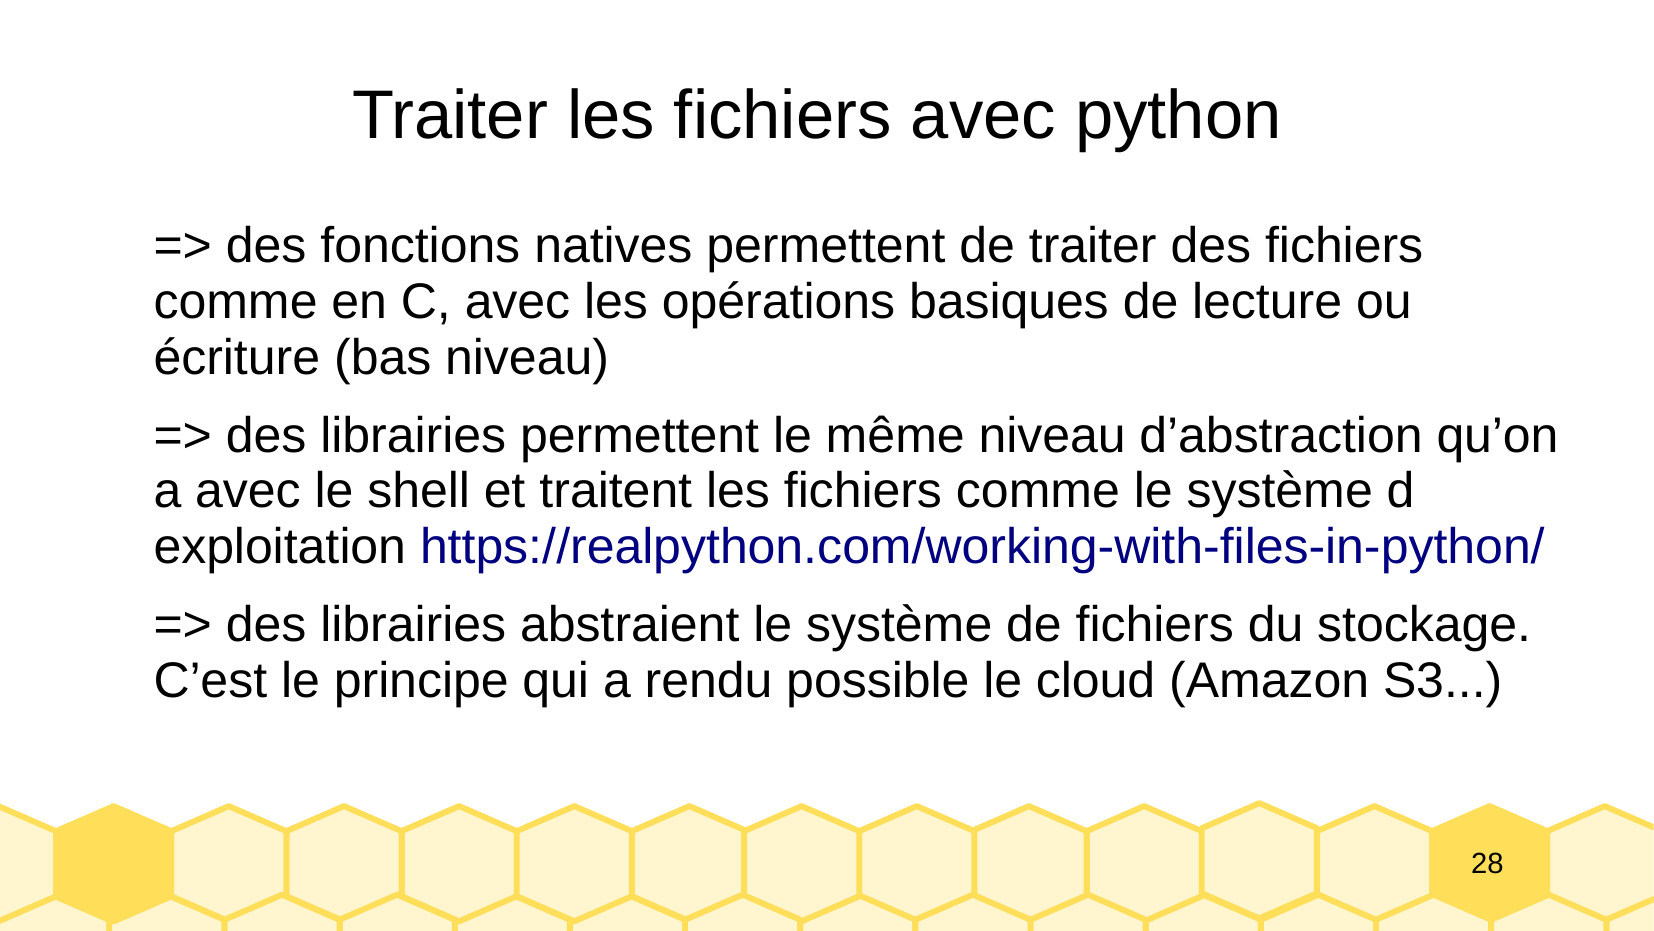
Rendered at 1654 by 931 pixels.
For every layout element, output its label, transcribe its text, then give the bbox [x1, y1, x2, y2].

title Traiter les fichiers avec python [82, 37, 1571, 193]
list => des fonctions natives permettent de traiter des fichiers comme en C, avec les opérations basiques de lecture ou écriture (bas niveau) => des librairies permettent le même niveau d’abstraction qu’on a avec le shell et traitent les fichiers comme le système d exploitation https://realpython.com/working-with-files-in-python/ => des librairies abstraient le système de fichiers du stockage. C’est le principe qui a rendu possible le cloud (Amazon S3...) [82, 217, 1571, 758]
